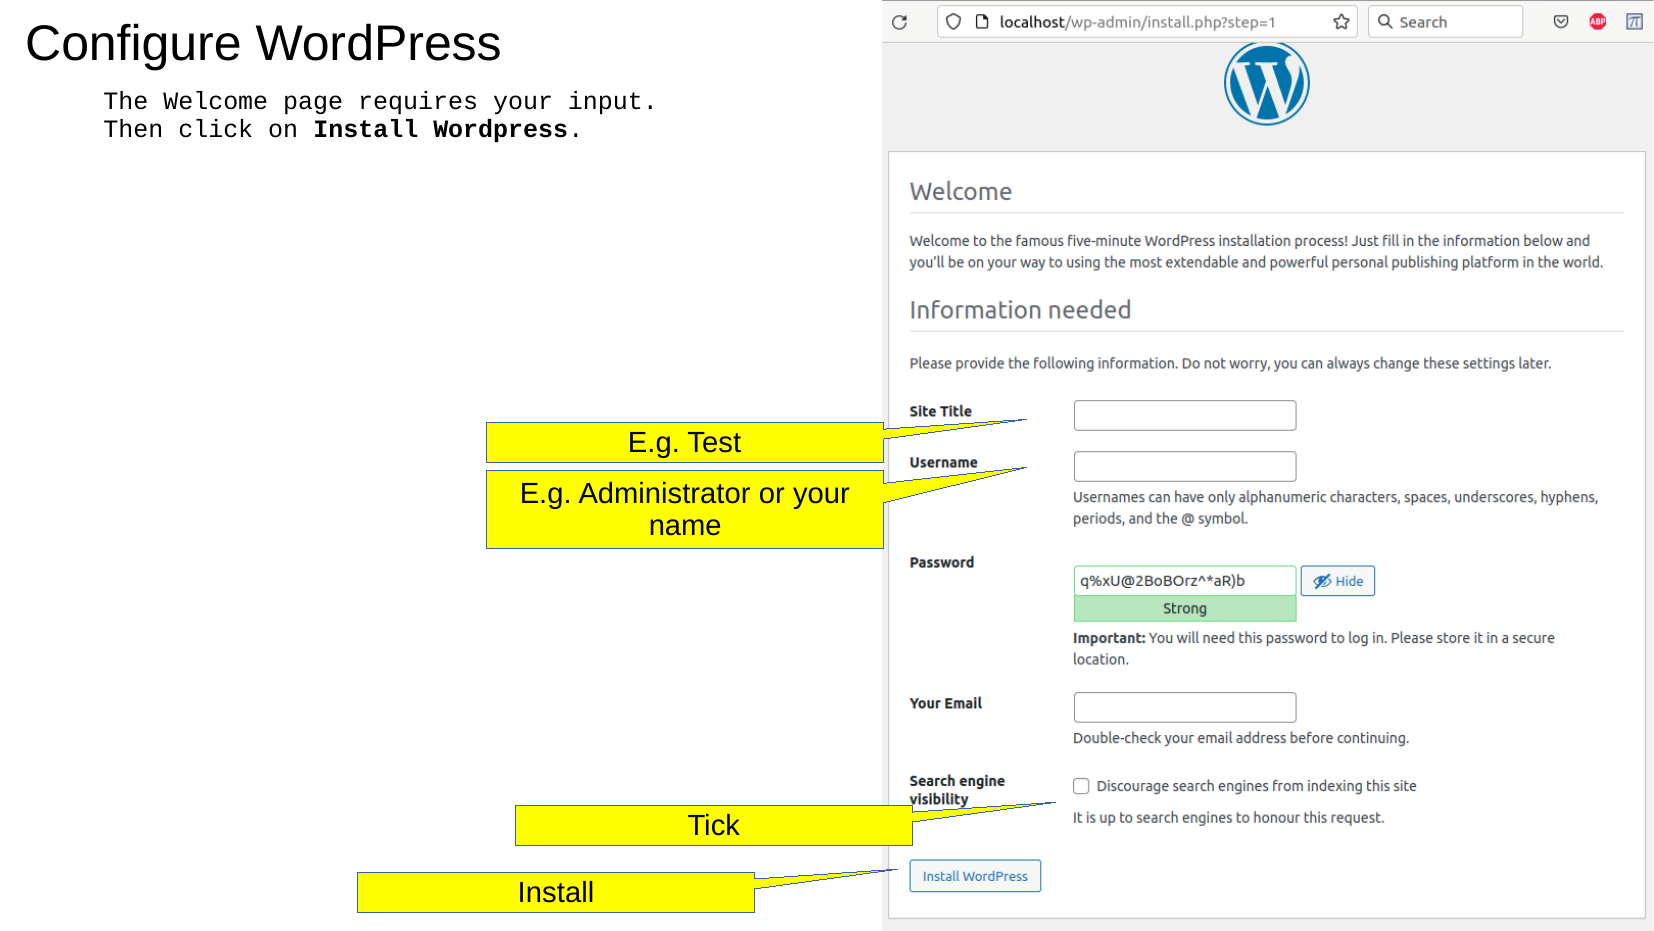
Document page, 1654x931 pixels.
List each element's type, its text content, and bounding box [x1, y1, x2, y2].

subtitle Configure WordPress [25, 15, 882, 72]
text_box E.g. Test [486, 419, 1027, 463]
text_box Tick [515, 802, 1056, 846]
text_box E.g. Administrator or your name [486, 467, 1027, 549]
picture [882, 0, 1654, 931]
text_box Install [357, 869, 898, 913]
text_box The Welcome page requires your input. Then click on Install Wordpress. [88, 80, 882, 821]
